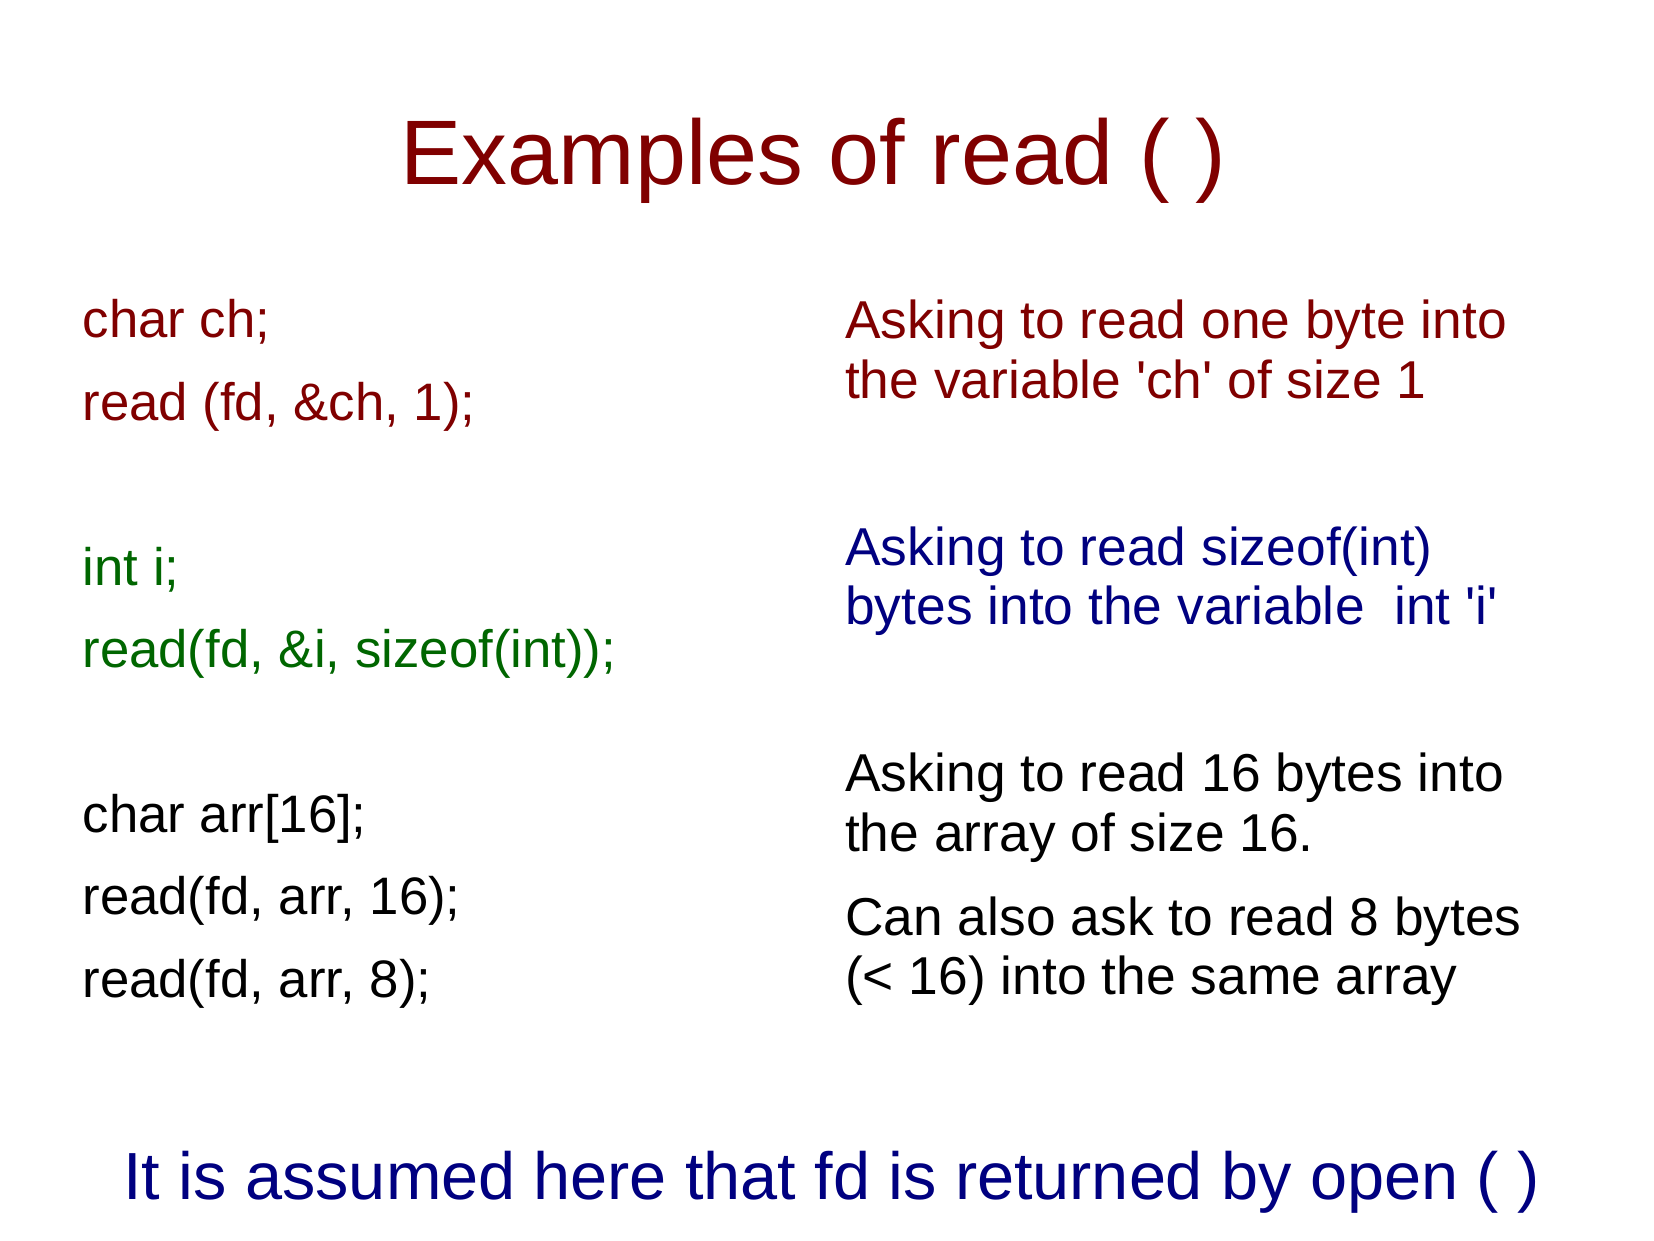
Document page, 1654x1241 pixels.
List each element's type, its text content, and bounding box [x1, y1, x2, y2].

list char ch; read (fd, &ch, 1); int i; read(fd, &i, sizeof(int)); char arr[16]; read(fd, arr, 16); read(fd, arr, 8); [82, 290, 809, 1010]
title Examples of read ( ) [82, 49, 1571, 257]
list Asking to read one byte into the variable 'ch' of size 1 Asking to read sizeof(int) bytes into the variable int 'i' Asking to read 16 bytes into the array of size 16. Can also ask to read 8 bytes (< 16) into the same array [845, 290, 1572, 1010]
text_box It is assumed here that fd is returned by open ( ) [52, 1138, 1595, 1229]
